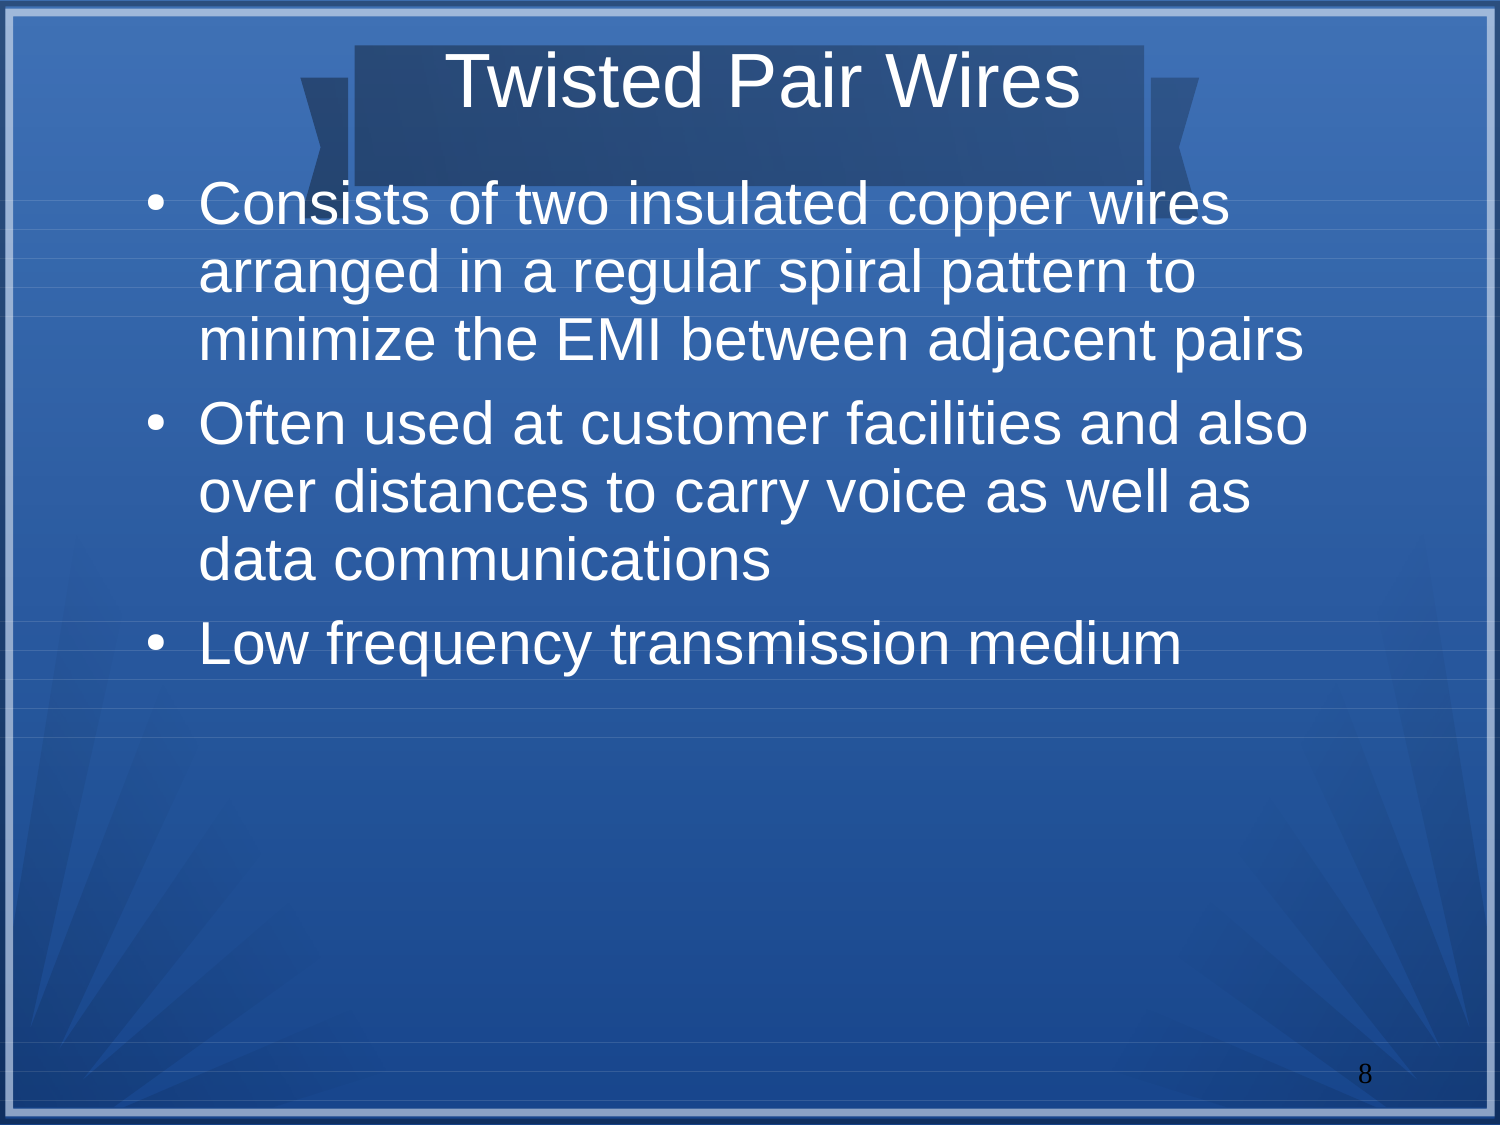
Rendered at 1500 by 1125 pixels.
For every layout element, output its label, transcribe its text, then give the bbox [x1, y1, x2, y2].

list Consists of two insulated copper wires arranged in a regular spiral pattern to minimize the EMI between adjacent pairs Often used at customer facilities and also over distances to carry voice as well as data communications Low frequency transmission medium [112, 162, 1388, 1025]
text_box 47 [1074, 1050, 1388, 1125]
title Twisted Pair Wires [112, 0, 1388, 162]
